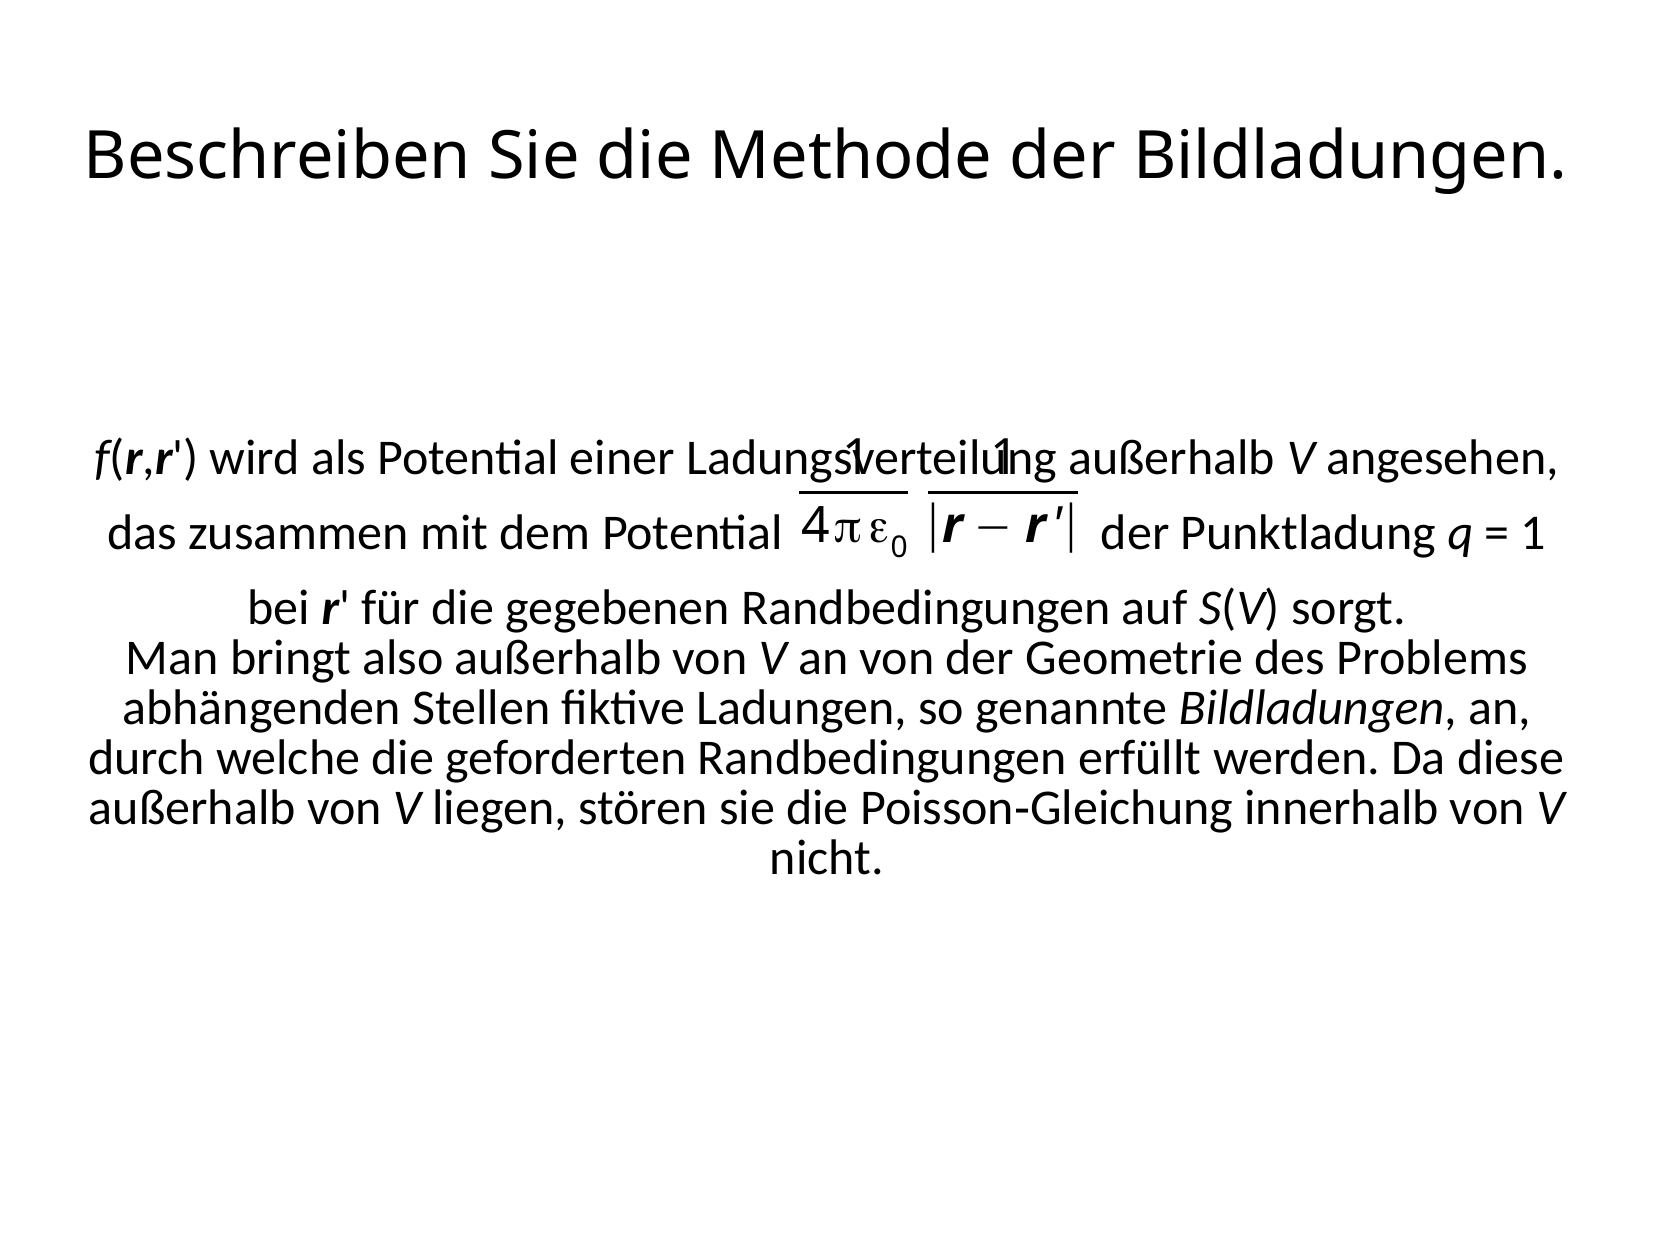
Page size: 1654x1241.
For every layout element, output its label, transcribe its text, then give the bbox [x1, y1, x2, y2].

chart [790, 427, 1088, 565]
subtitle f(r,r') wird als Potential einer Ladungsverteilung außerhalb V angesehen, das zusammen mit dem Potential der Punktladung q = 1 bei r' für die gegebenen Randbedingungen auf S(V) sorgt. Man bringt also außerhalb von V an von der Geometrie des Problems abhängenden Stellen fiktive Ladungen, so genannte Bildladungen, an, durch welche die geforderten Randbedingungen erfüllt werden. Da diese außerhalb von V liegen, stören sie die Poisson‑Gleichung innerhalb von V nicht. [82, 290, 1571, 1010]
title Beschreiben Sie die Methode der Bildladungen. [82, 49, 1571, 257]
